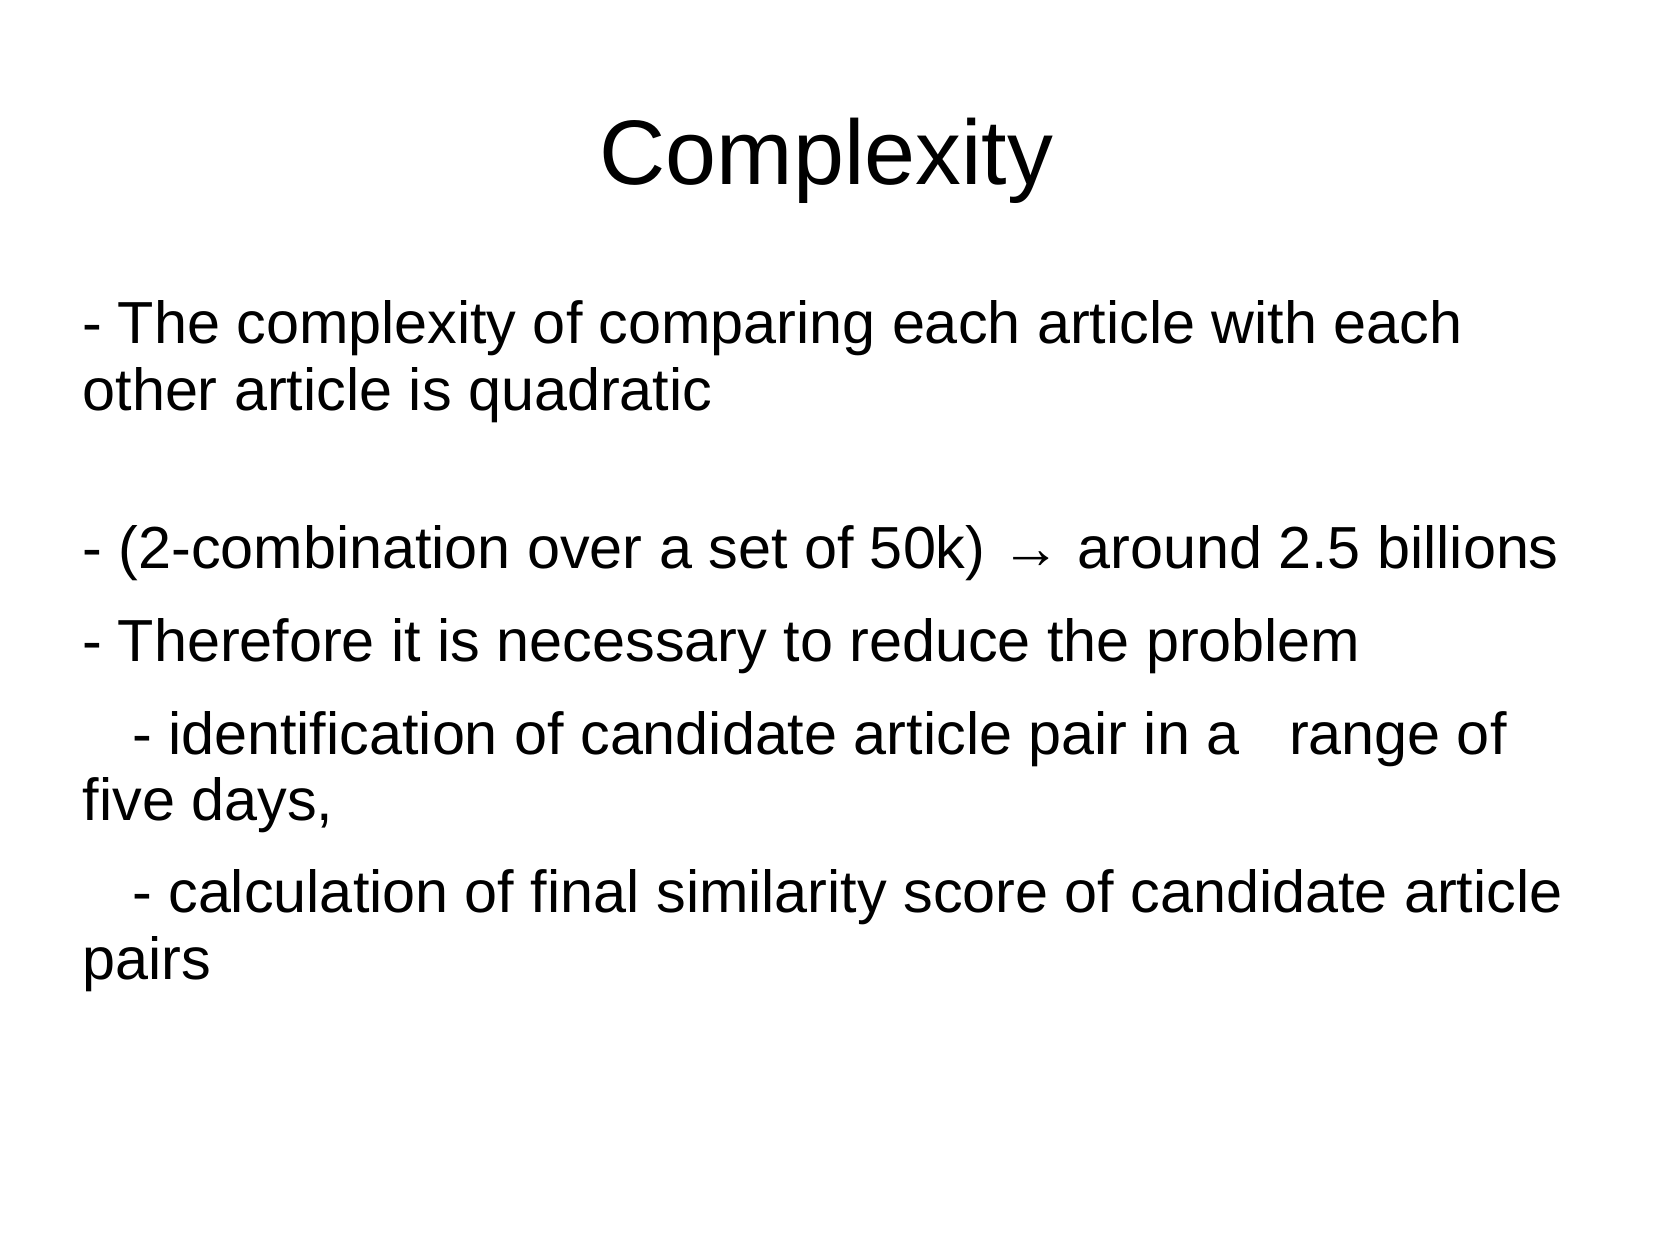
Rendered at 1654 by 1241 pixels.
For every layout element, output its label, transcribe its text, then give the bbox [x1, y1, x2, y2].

title Complexity [82, 49, 1571, 257]
list - The complexity of comparing each article with each other article is quadratic - (2-combination over a set of 50k) → around 2.5 billions - Therefore it is necessary to reduce the problem - identification of candidate article pair in a range of five days, - calculation of final similarity score of candidate article pairs [82, 290, 1571, 1010]
